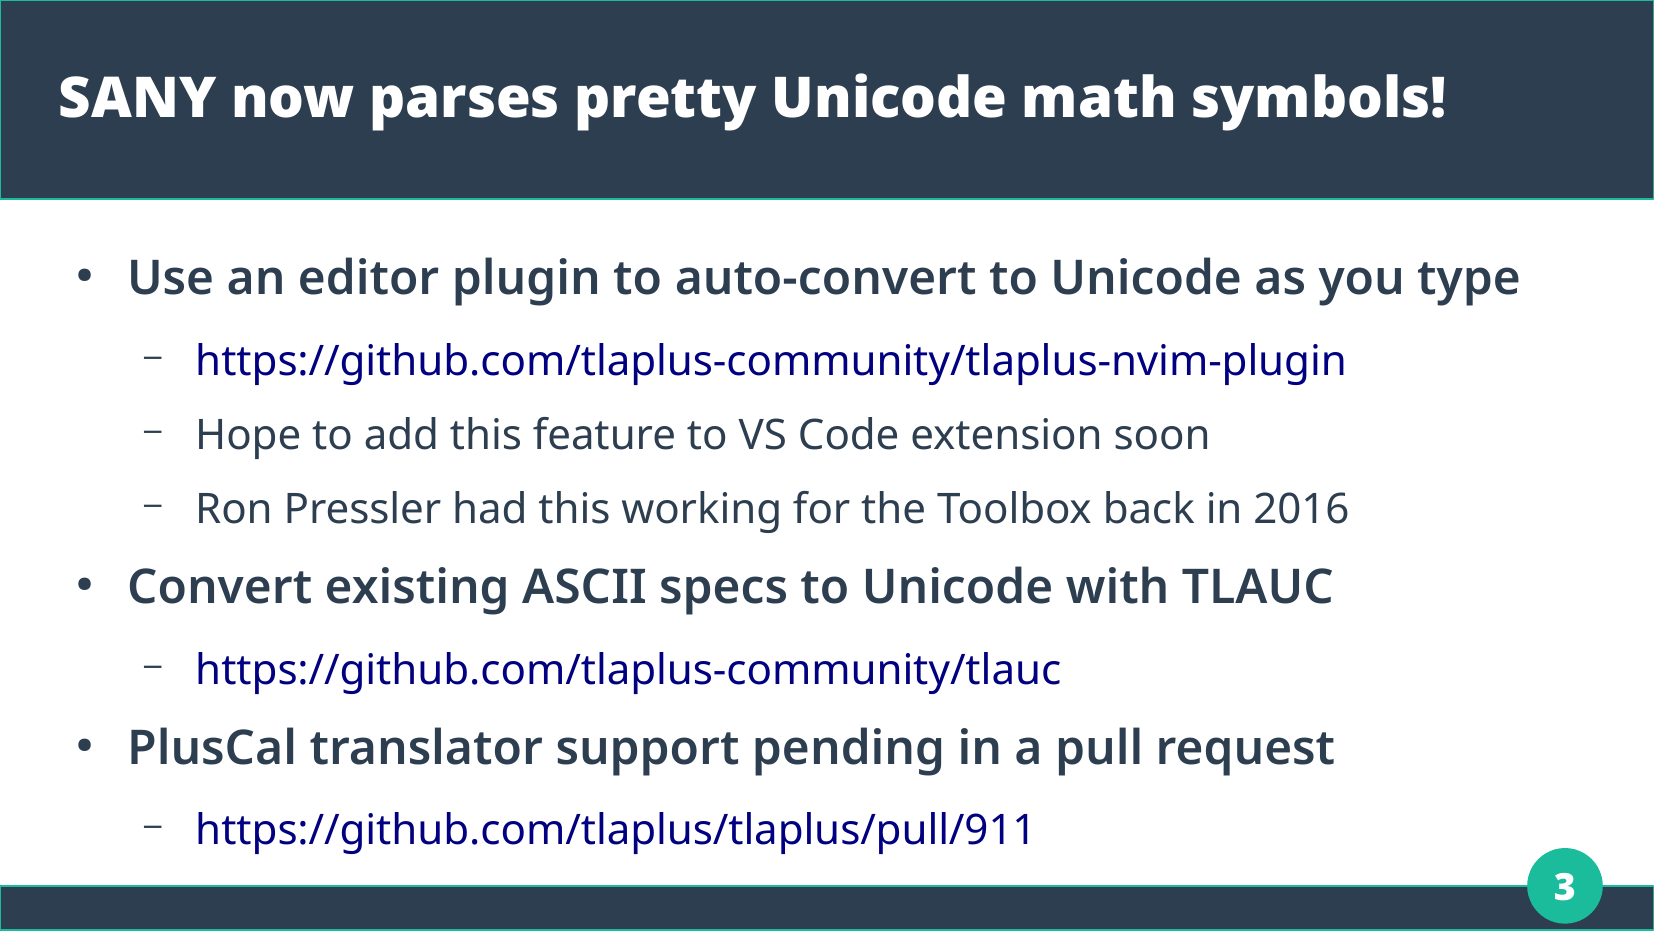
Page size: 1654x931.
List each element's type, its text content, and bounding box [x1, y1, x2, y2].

list Use an editor plugin to auto-convert to Unicode as you type https://github.com/tlaplus-community/tlaplus-nvim-plugin Hope to add this feature to VS Code extension soon Ron Pressler had this working for the Toolbox back in 2016 Convert existing ASCII specs to Unicode with TLAUC https://github.com/tlaplus-community/tlauc PlusCal translator support pending in a pull request https://github.com/tlaplus/tlaplus/pull/911 [59, 243, 1595, 864]
title SANY now parses pretty Unicode math symbols! [59, 37, 1595, 155]
